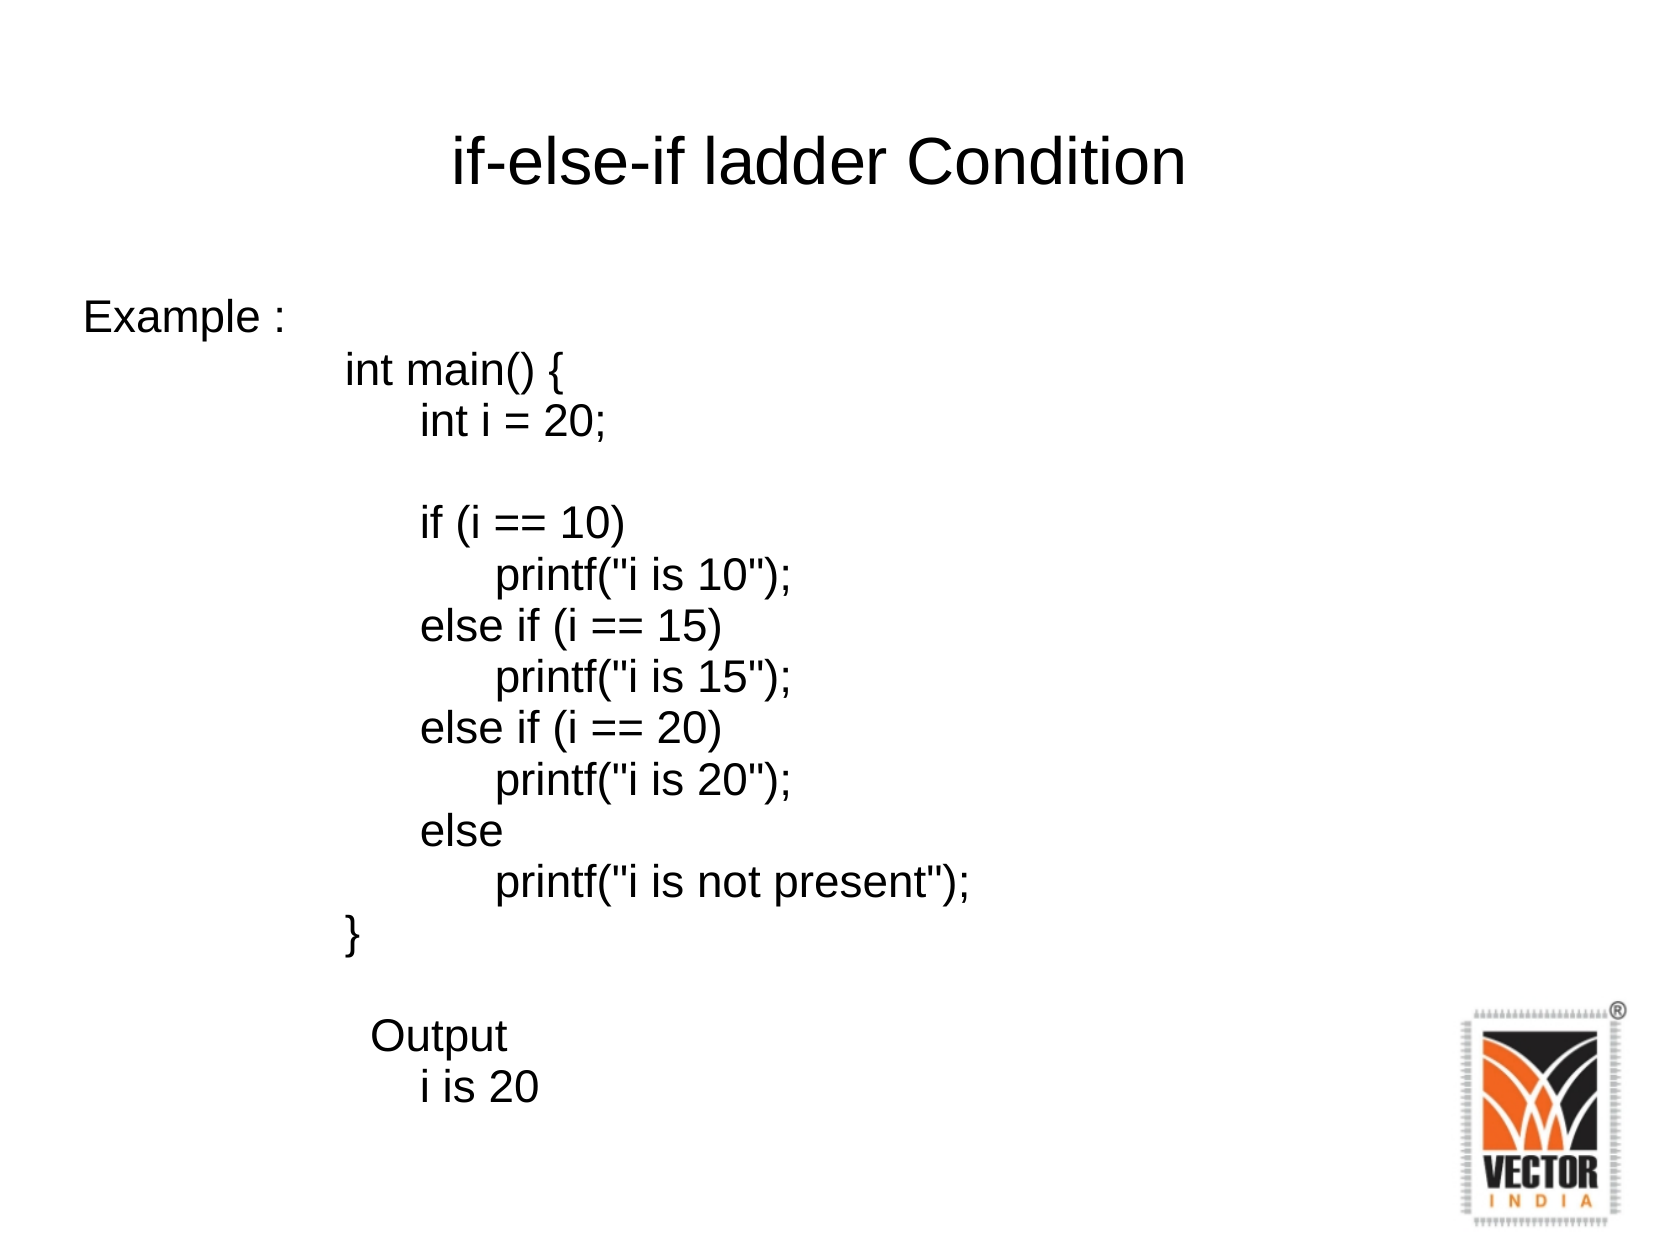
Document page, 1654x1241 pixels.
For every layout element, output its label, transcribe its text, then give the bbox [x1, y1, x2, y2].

picture [1432, 996, 1654, 1237]
subtitle Example : [82, 45, 1571, 1241]
text_box int main() { int i = 20; if (i == 10) printf("i is 10"); else if (i == 15) printf("i is 15"); else if (i == 20) printf("i is 20"); else printf("i is not present"); } Output i is 20 [330, 285, 1458, 1172]
